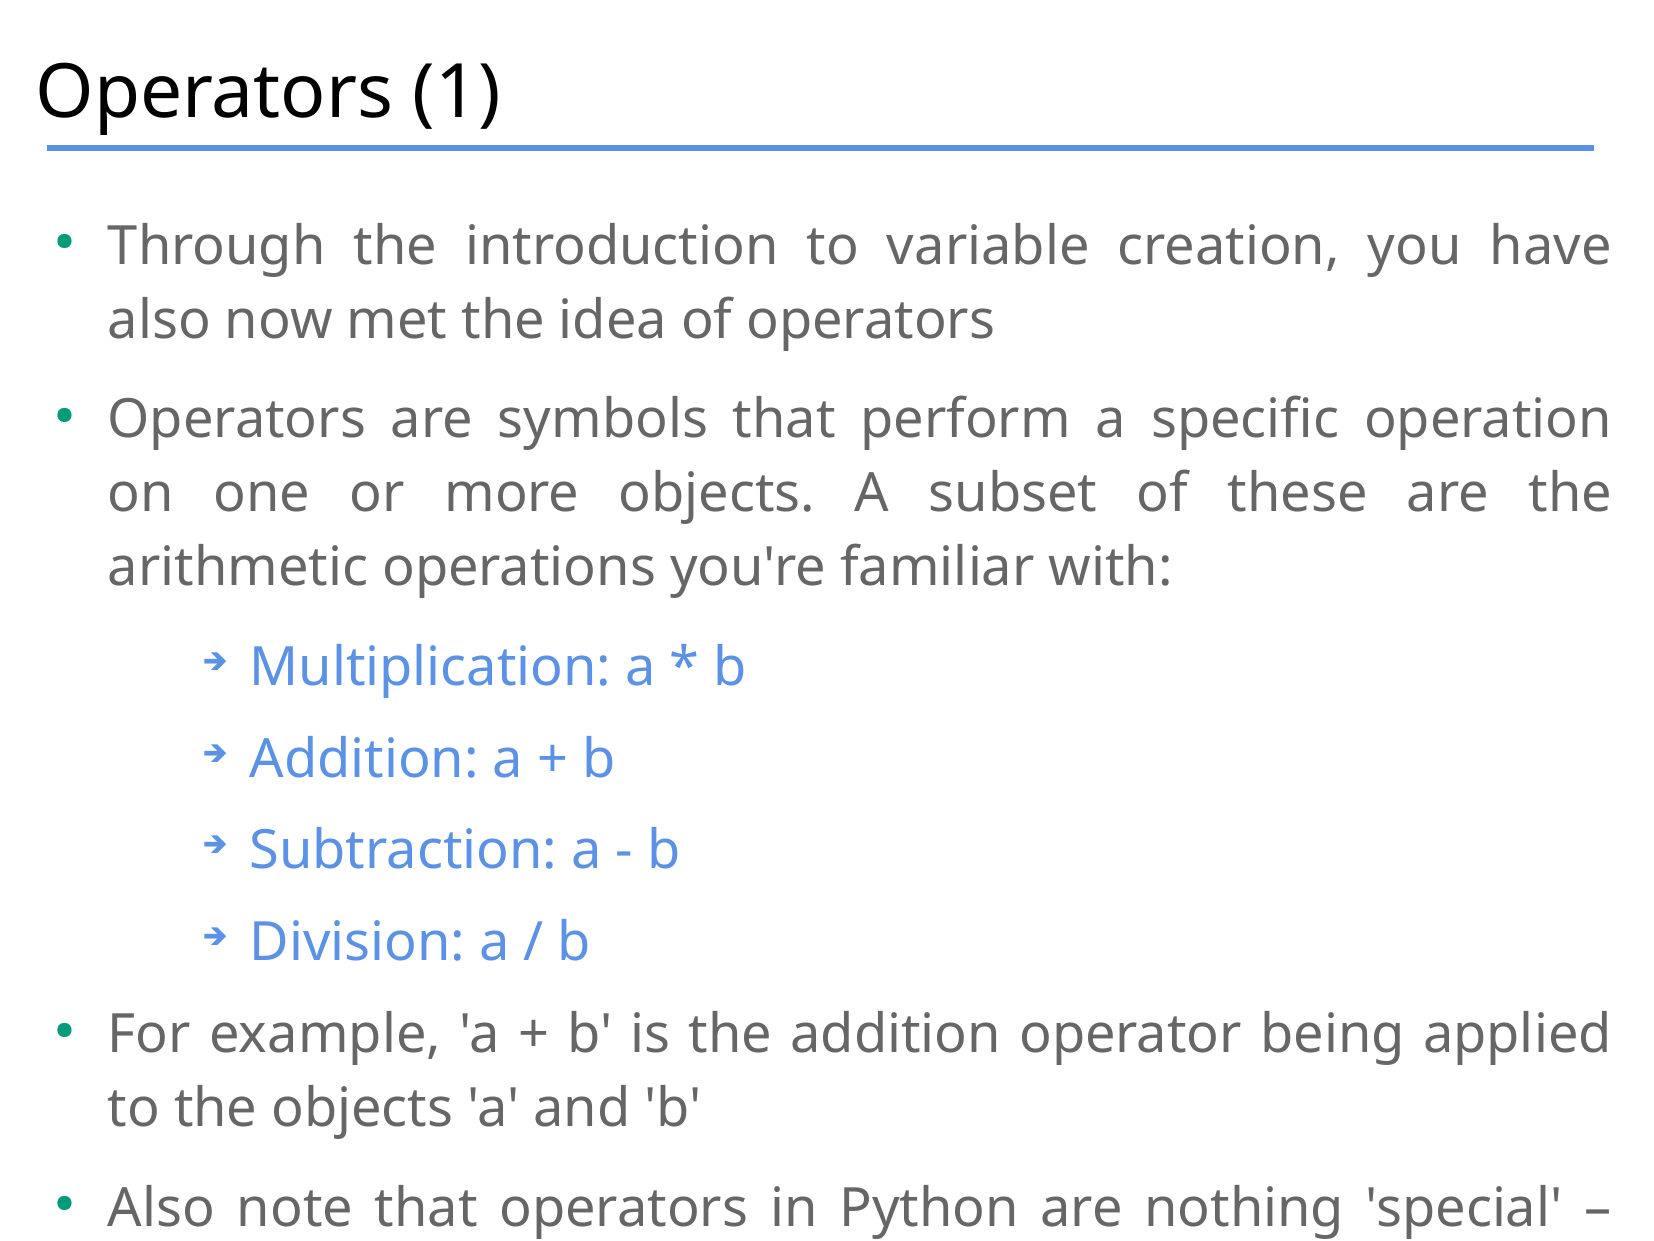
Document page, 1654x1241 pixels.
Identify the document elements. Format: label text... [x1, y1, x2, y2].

title Operators (1) [35, 29, 1217, 148]
list Through the introduction to variable creation, you have also now met the idea of operators Operators are symbols that perform a specific operation on one or more objects. A subset of these are the arithmetic operations you're familiar with: Multiplication: a * b Addition: a + b Subtraction: a - b Division: a / b For example, 'a + b' is the addition operator being applied to the objects 'a' and 'b' Also note that operators in Python are nothing 'special' – they are essentially shorthand calling other bits of code [37, 206, 1614, 1241]
